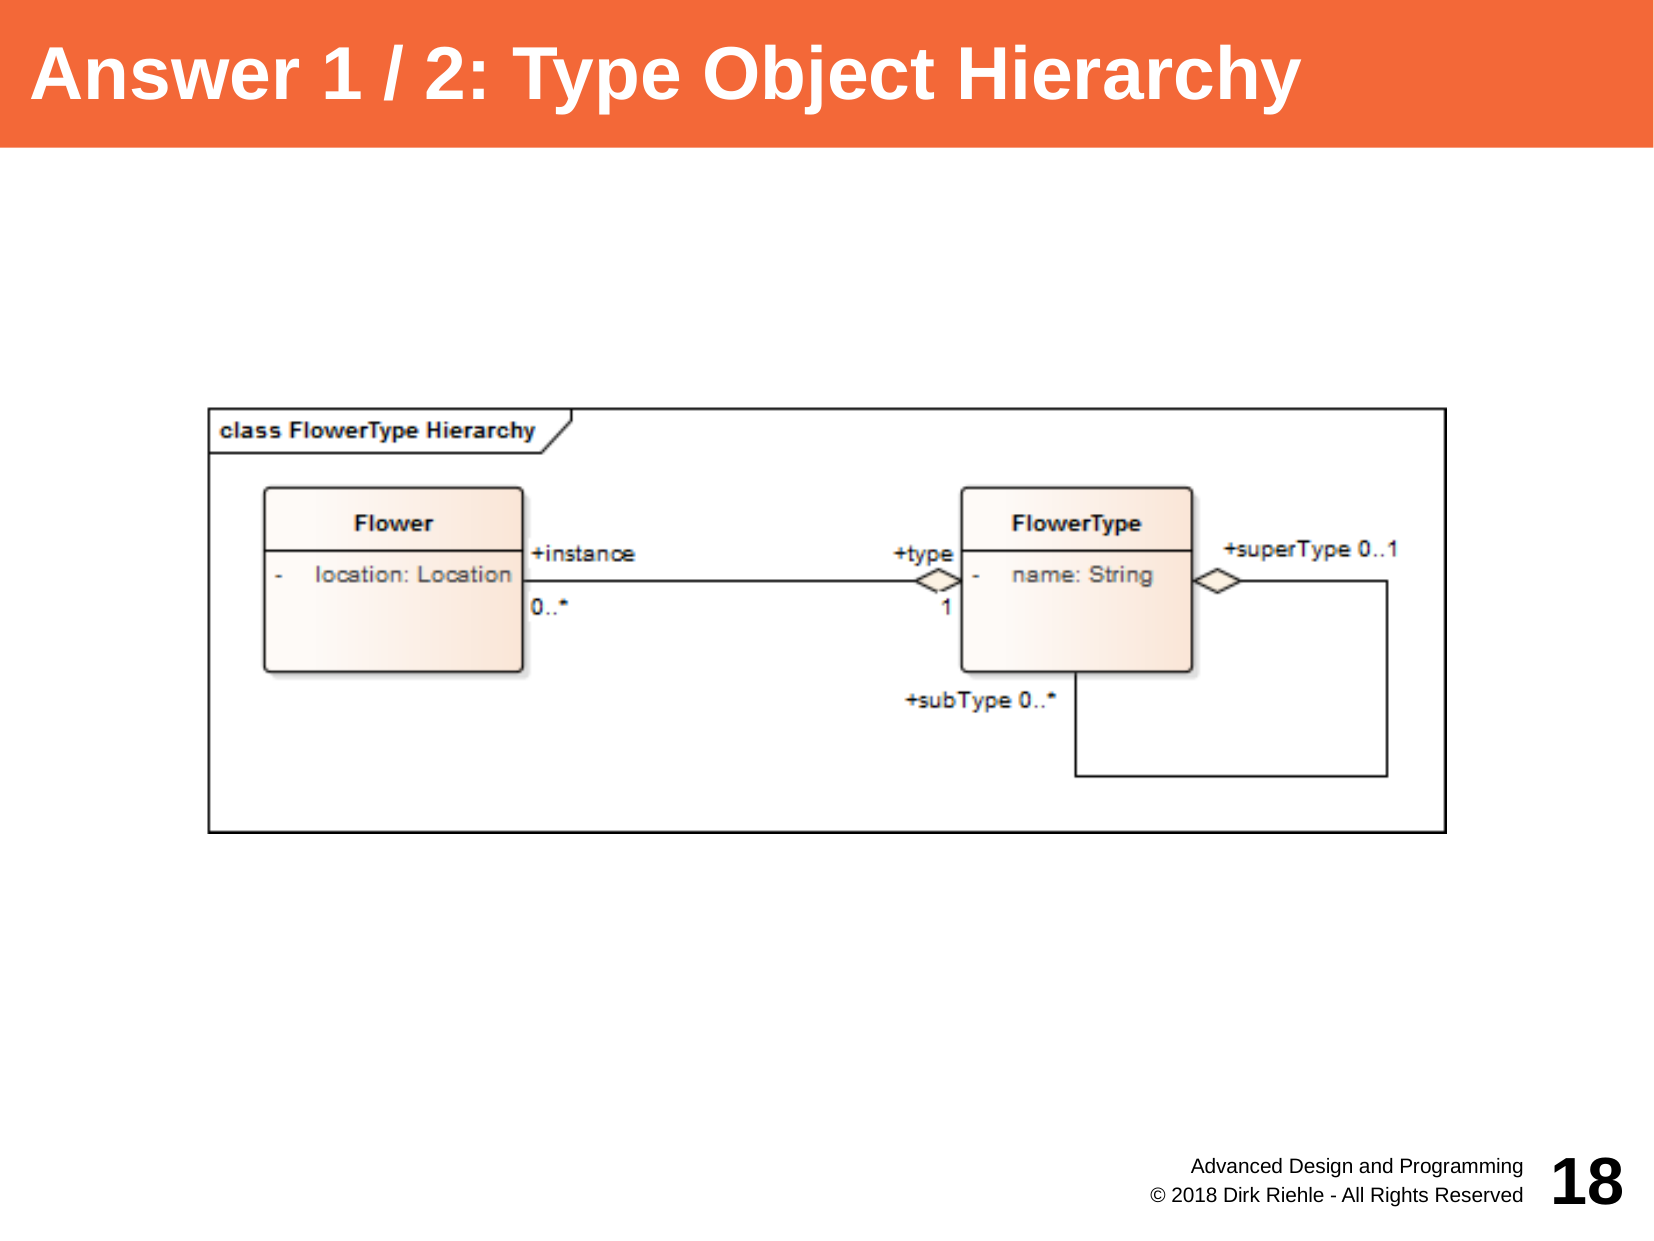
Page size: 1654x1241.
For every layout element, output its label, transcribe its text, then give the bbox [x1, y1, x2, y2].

picture [206, 406, 1447, 834]
title Answer 1 / 2: Type Object Hierarchy [0, 0, 1654, 148]
